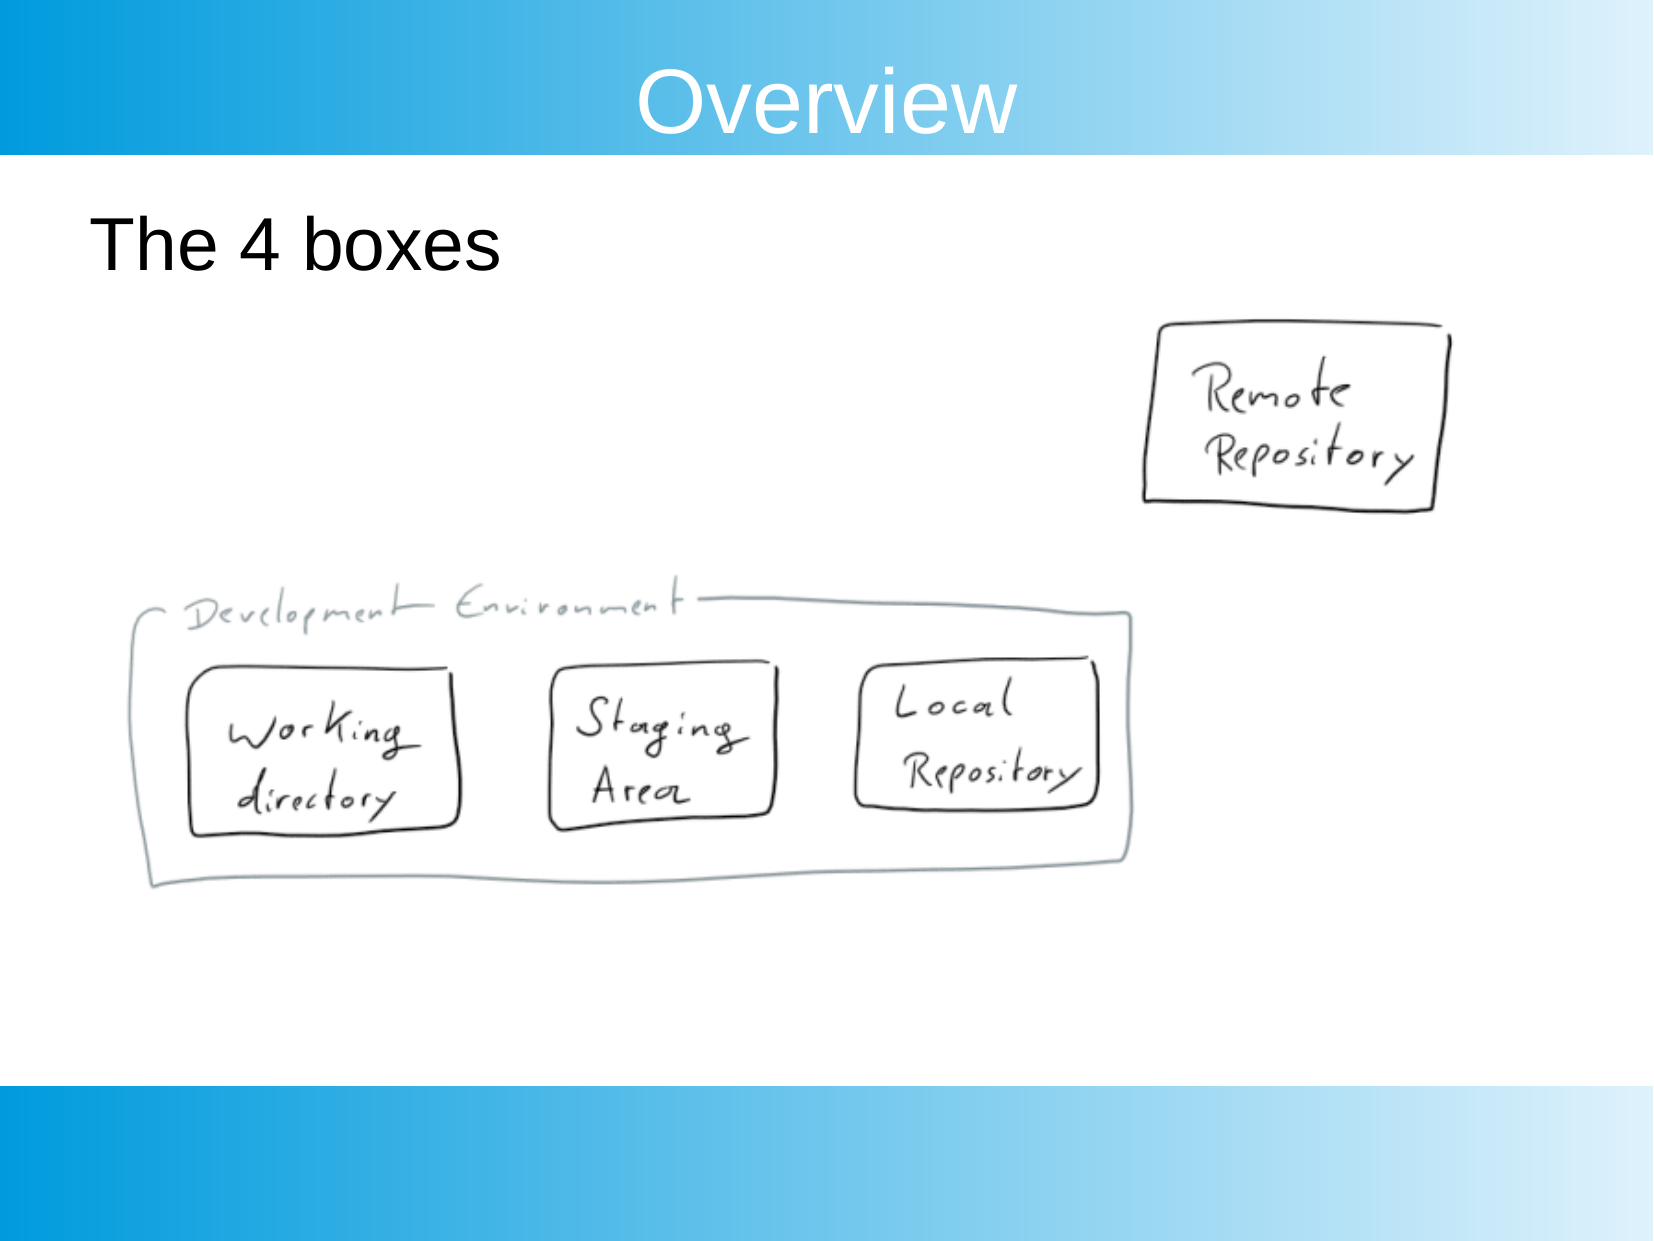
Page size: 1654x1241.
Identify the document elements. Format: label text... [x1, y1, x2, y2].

text_box The 4 boxes [75, 195, 1366, 294]
title Overview [82, 49, 1571, 155]
picture [15, 251, 1636, 1066]
